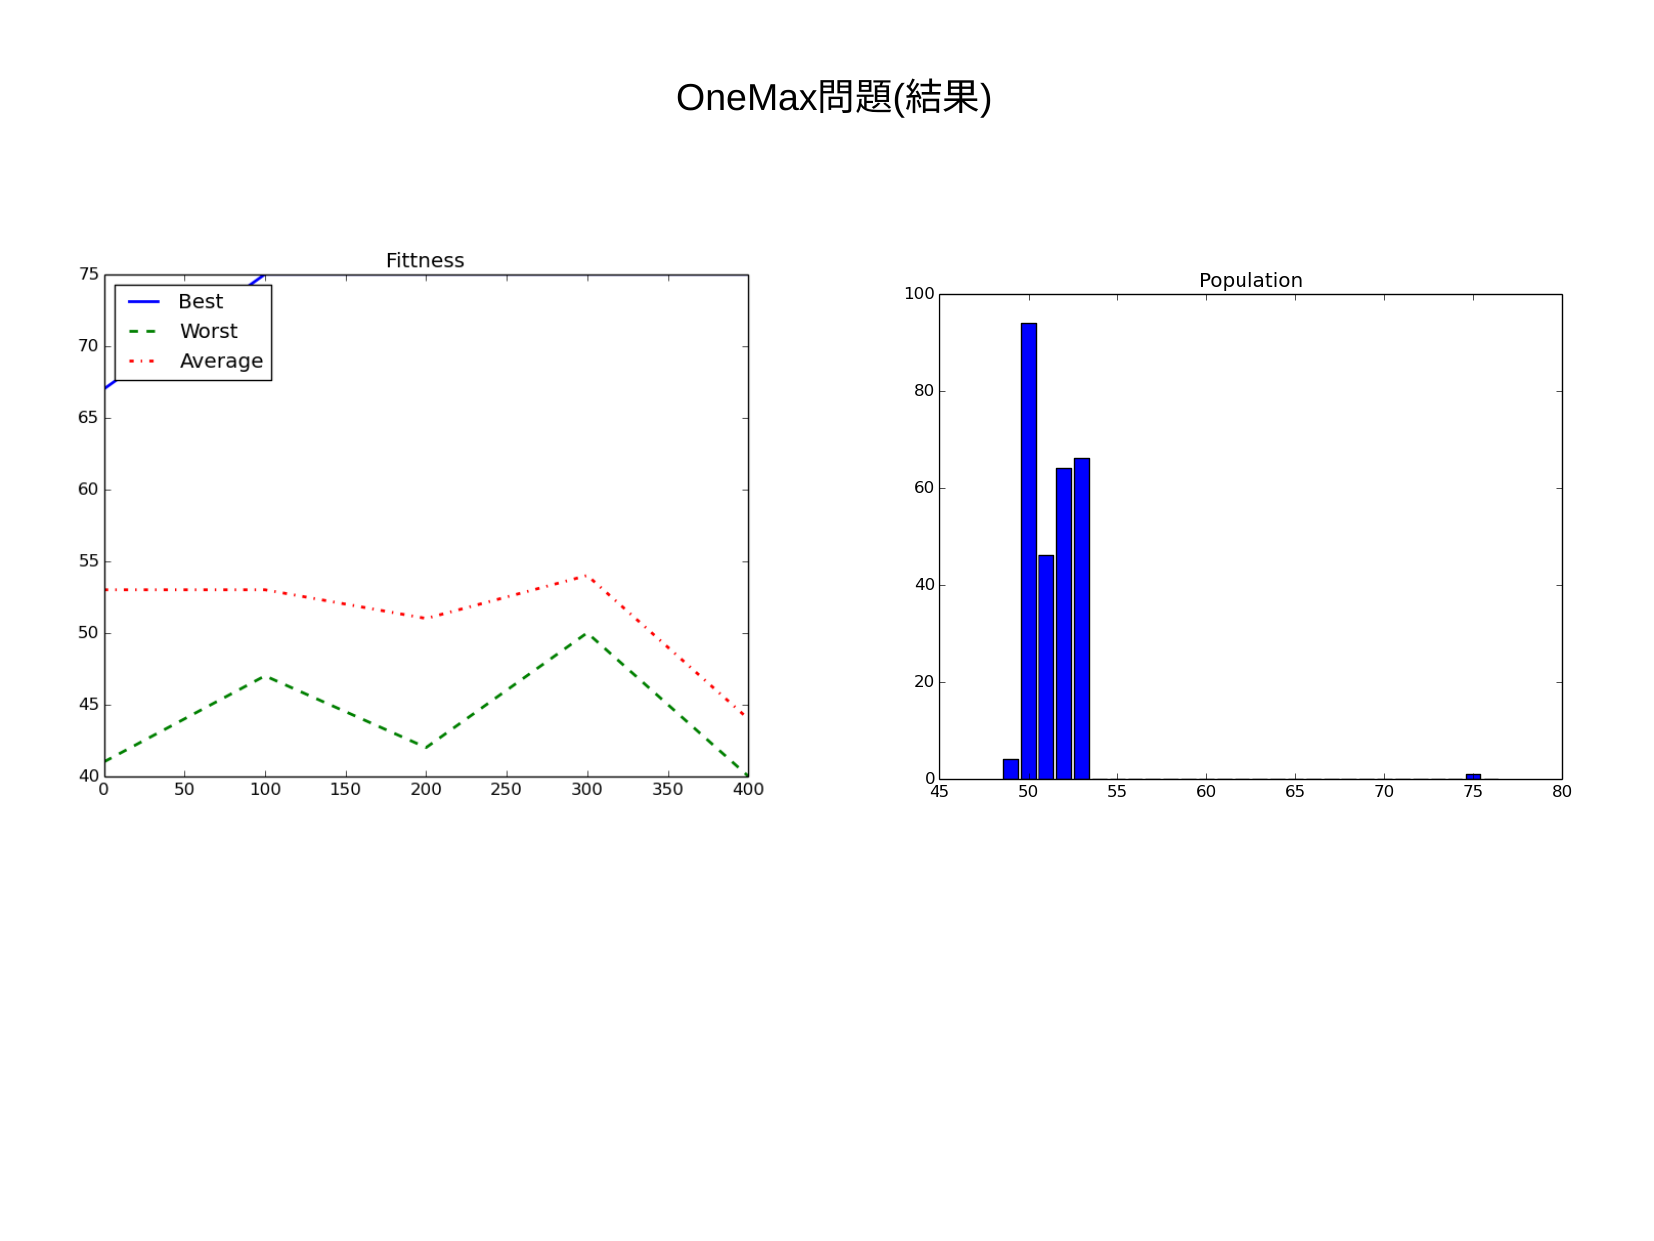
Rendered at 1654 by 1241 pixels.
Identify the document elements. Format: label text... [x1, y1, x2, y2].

text_box OneMax問題(結果) [661, 59, 1008, 116]
picture [0, 212, 831, 839]
picture [838, 233, 1642, 839]
